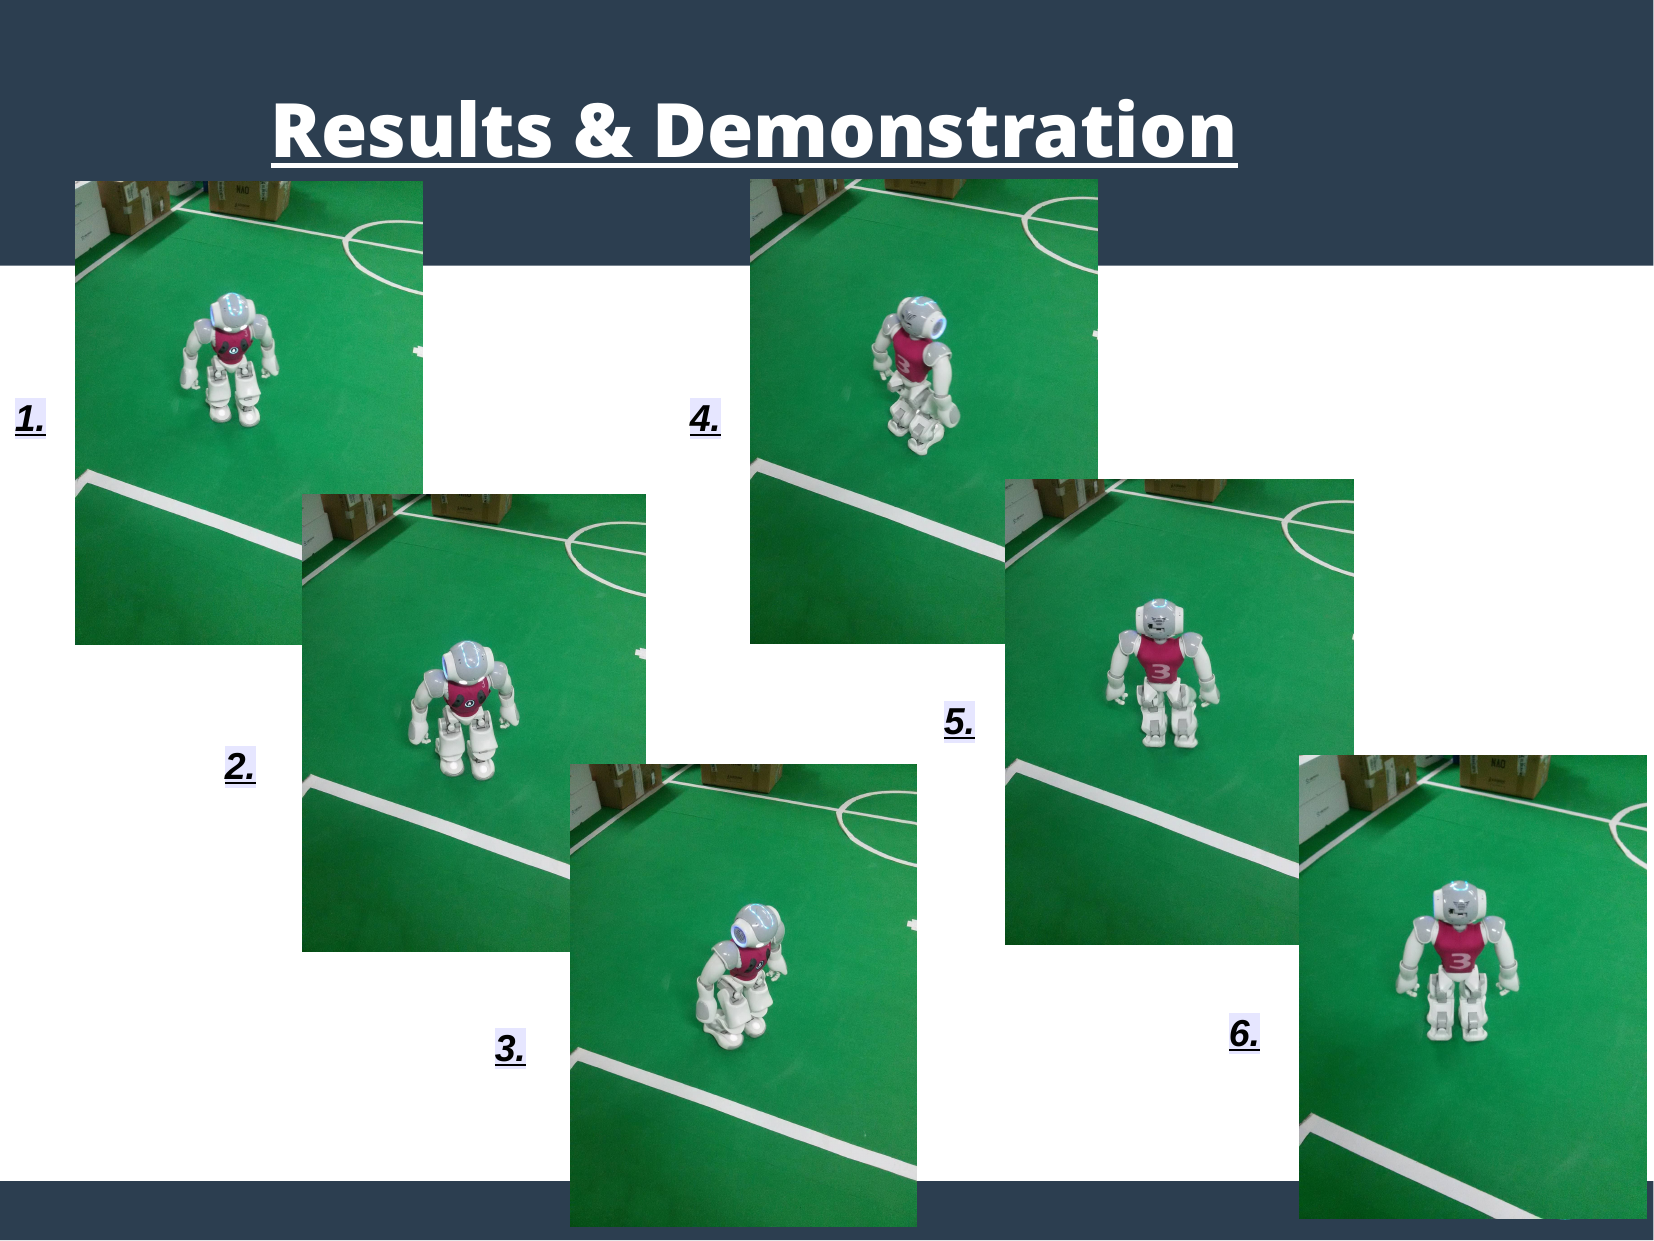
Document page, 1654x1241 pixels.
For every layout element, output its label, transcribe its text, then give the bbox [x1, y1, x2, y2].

text_box 2. [210, 738, 271, 796]
text_box 4. [675, 390, 736, 447]
title Results & Demonstration [59, 49, 1595, 207]
text_box 3. [480, 1020, 541, 1077]
text_box 5. [929, 693, 991, 751]
picture [750, 179, 1647, 1219]
picture [75, 181, 917, 1227]
text_box 1. [0, 390, 61, 447]
text_box 6. [1214, 1005, 1276, 1062]
